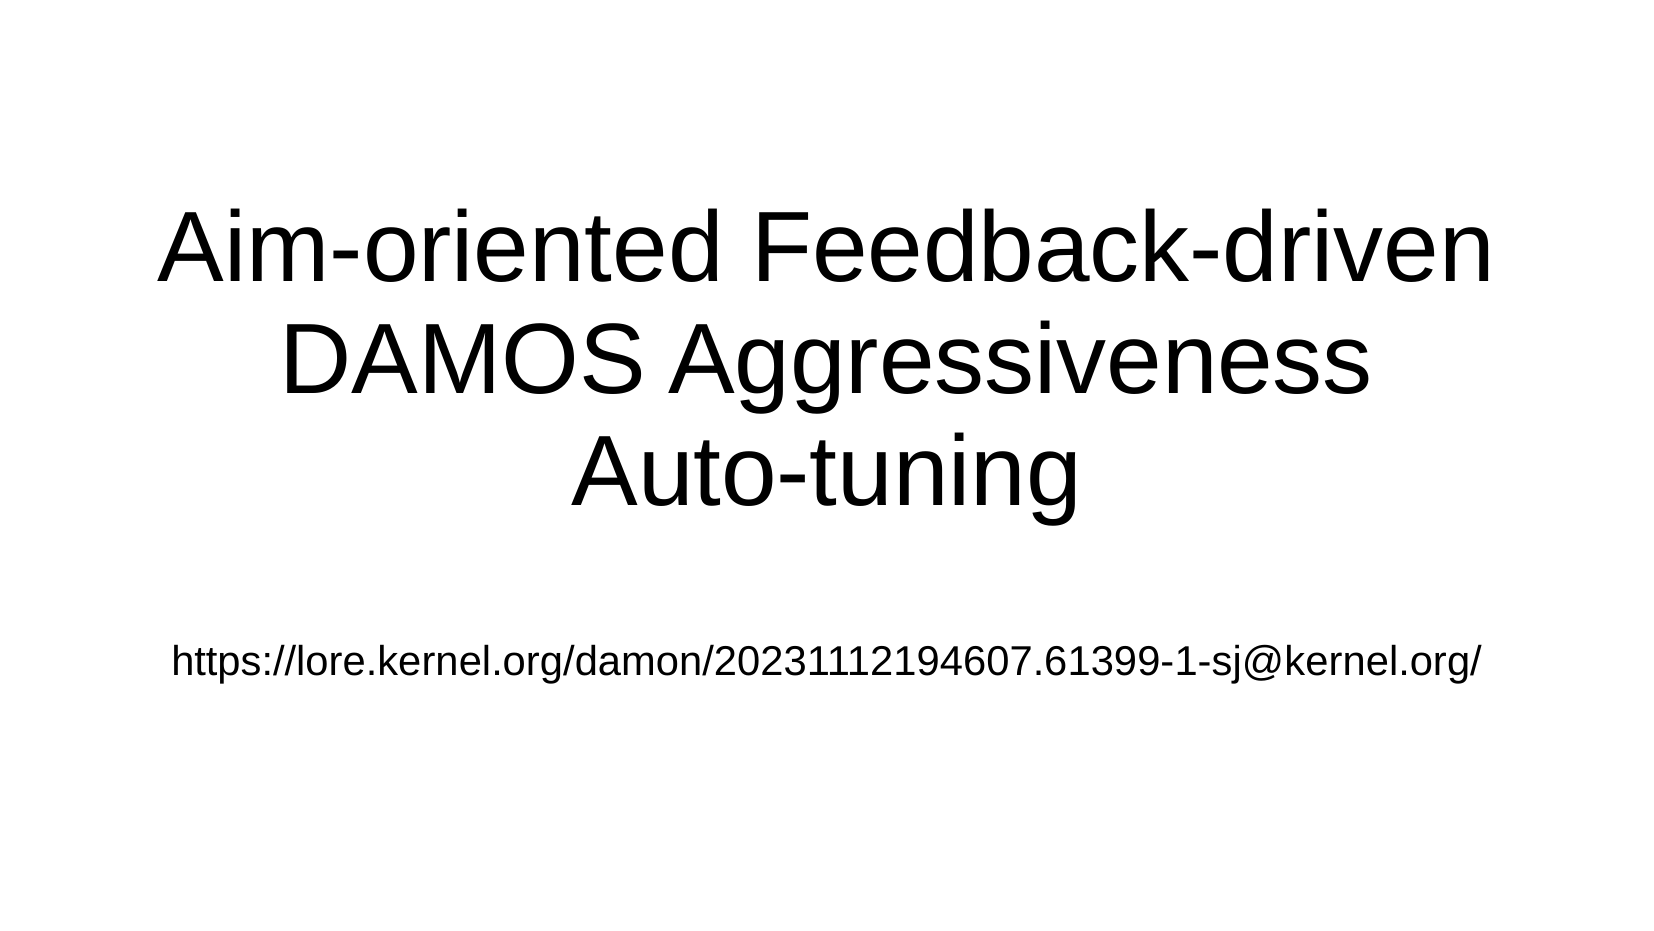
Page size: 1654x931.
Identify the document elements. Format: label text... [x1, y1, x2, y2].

text_box Aim-oriented Feedback-driven DAMOS Aggressiveness Auto-tuning https://lore.kernel.org/damon/20231112194607.61399-1-sj@kernel.org/ [82, 108, 1571, 767]
